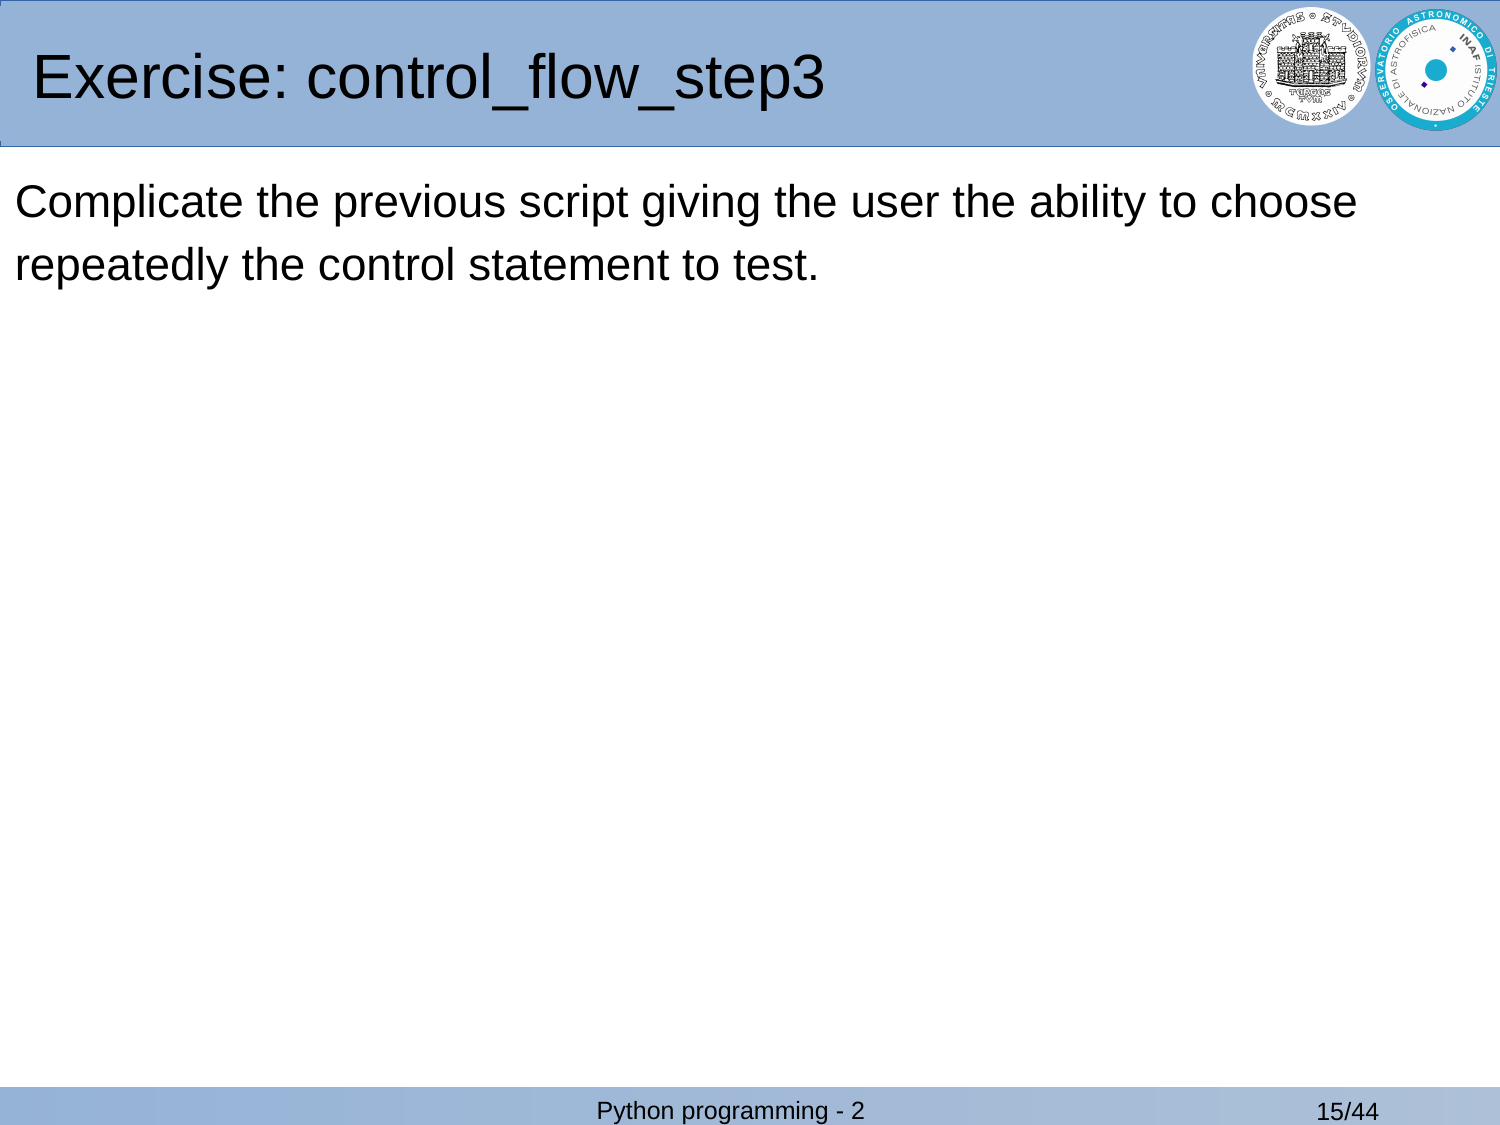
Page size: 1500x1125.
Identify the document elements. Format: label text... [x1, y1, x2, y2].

list Complicate the previous script giving the user the ability to choose repeatedly the control statement to test. [0, 155, 1500, 1089]
text_box Exercise: control_flow_step3 [0, 5, 1253, 141]
picture [1253, 0, 1500, 155]
